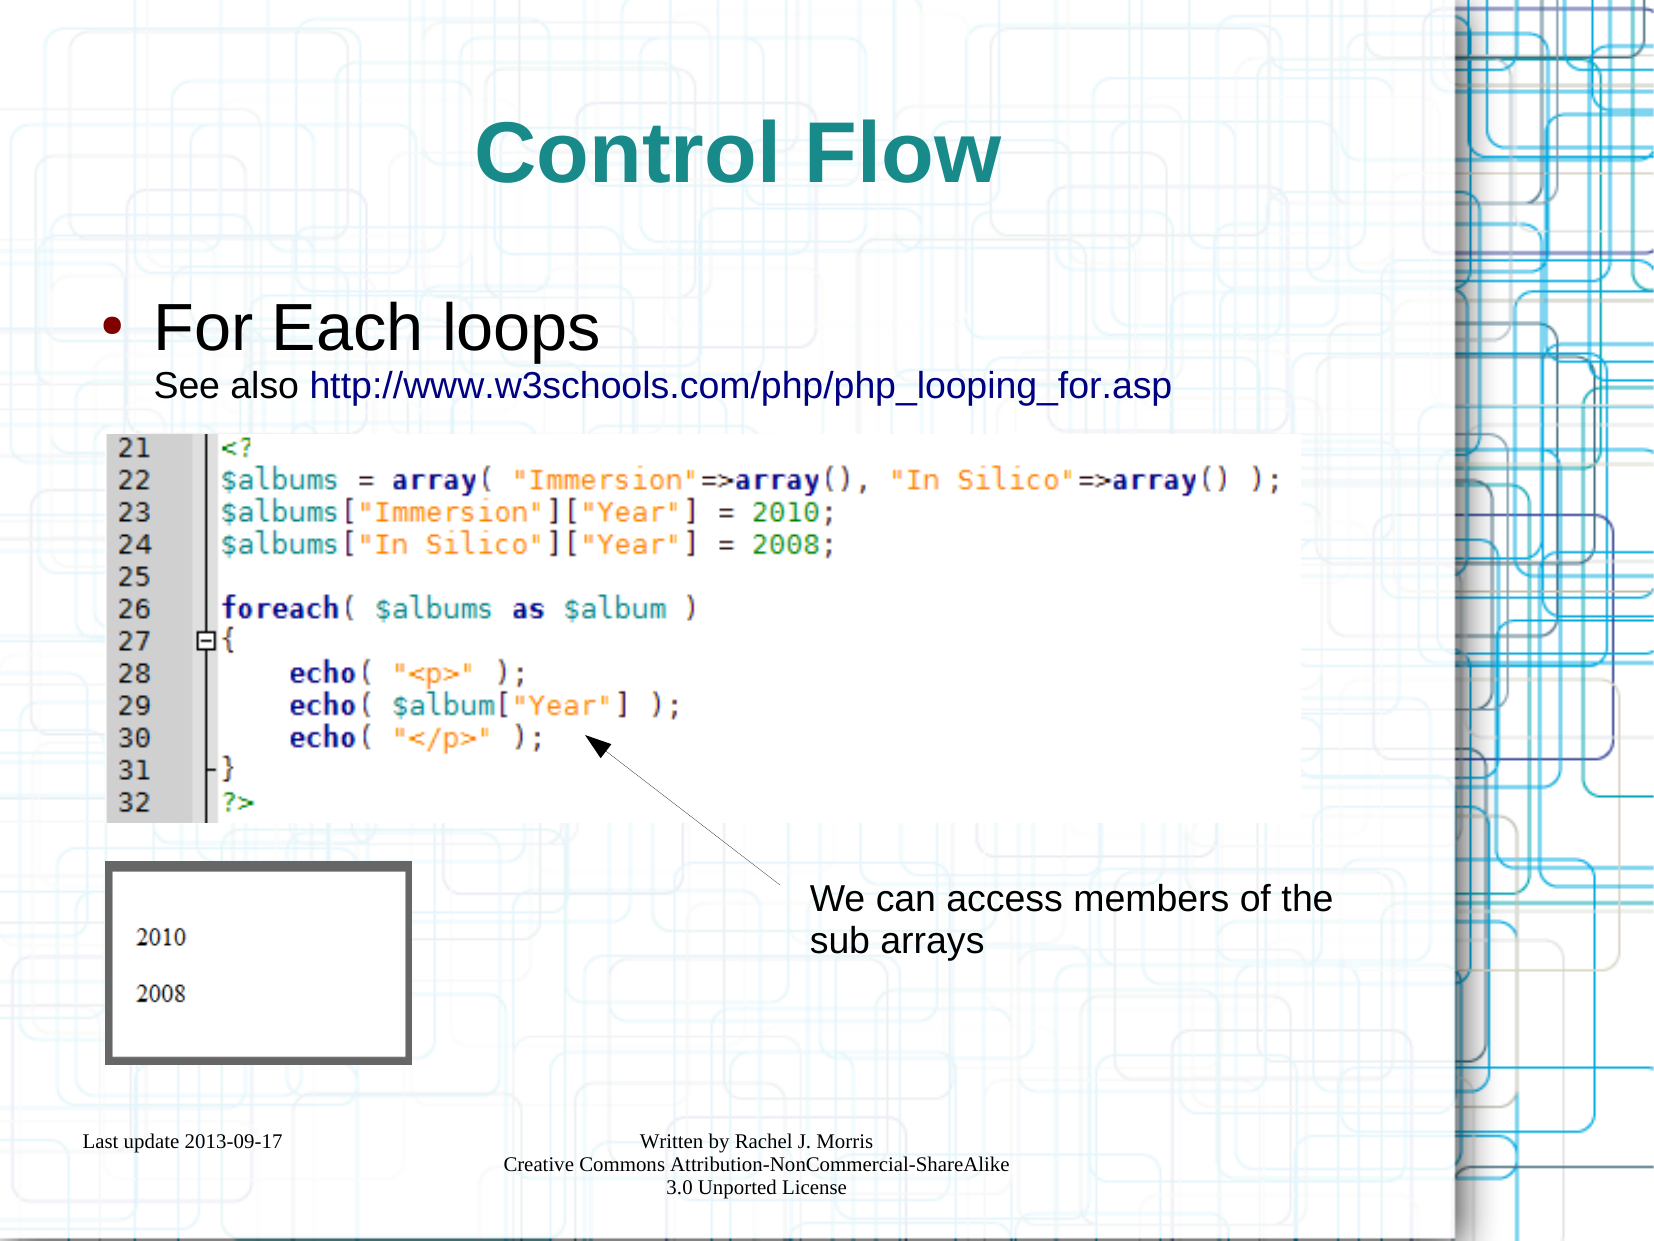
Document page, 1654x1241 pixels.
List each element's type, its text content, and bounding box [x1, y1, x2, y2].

list For Each loops See also http://www.w3schools.com/php/php_looping_for.asp [82, 290, 1418, 1010]
text_box We can access members of the sub arrays [795, 870, 1396, 969]
title Control Flow [59, 49, 1418, 257]
picture [0, 0, 1654, 1241]
